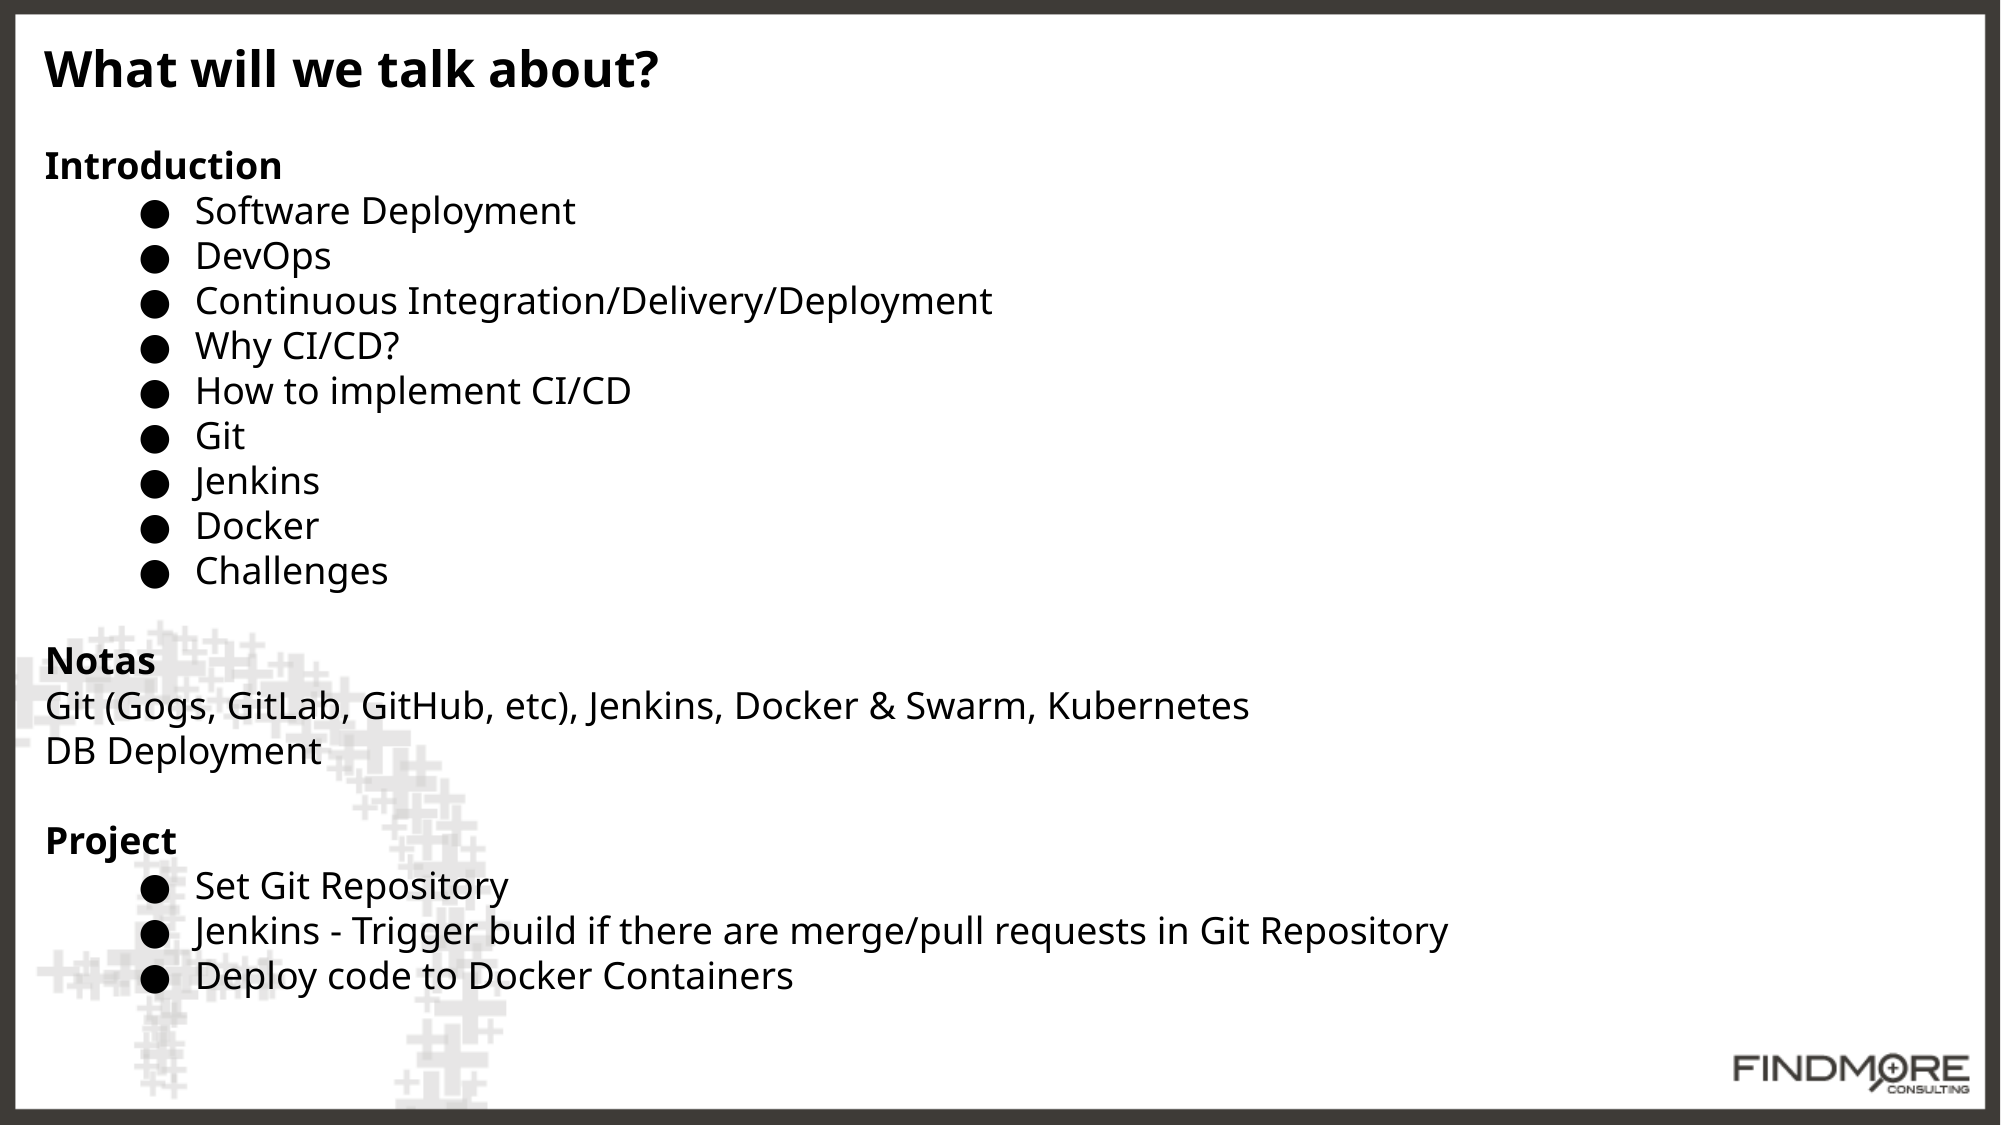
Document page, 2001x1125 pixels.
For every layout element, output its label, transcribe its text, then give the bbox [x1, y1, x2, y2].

text_box What will we talk about? Introduction Software Deployment DevOps Continuous Integration/Delivery/Deployment Why CI/CD? How to implement CI/CD Git Jenkins Docker Challenges Notas Git (Gogs, GitLab, GitHub, etc), Jenkins, Docker & Swarm, Kubernetes DB Deployment Project Set Git Repository Jenkins - Trigger build if there are merge/pull requests in Git Repository Deploy code to Docker Containers [29, 29, 1965, 1041]
picture [0, 0, 2001, 1125]
